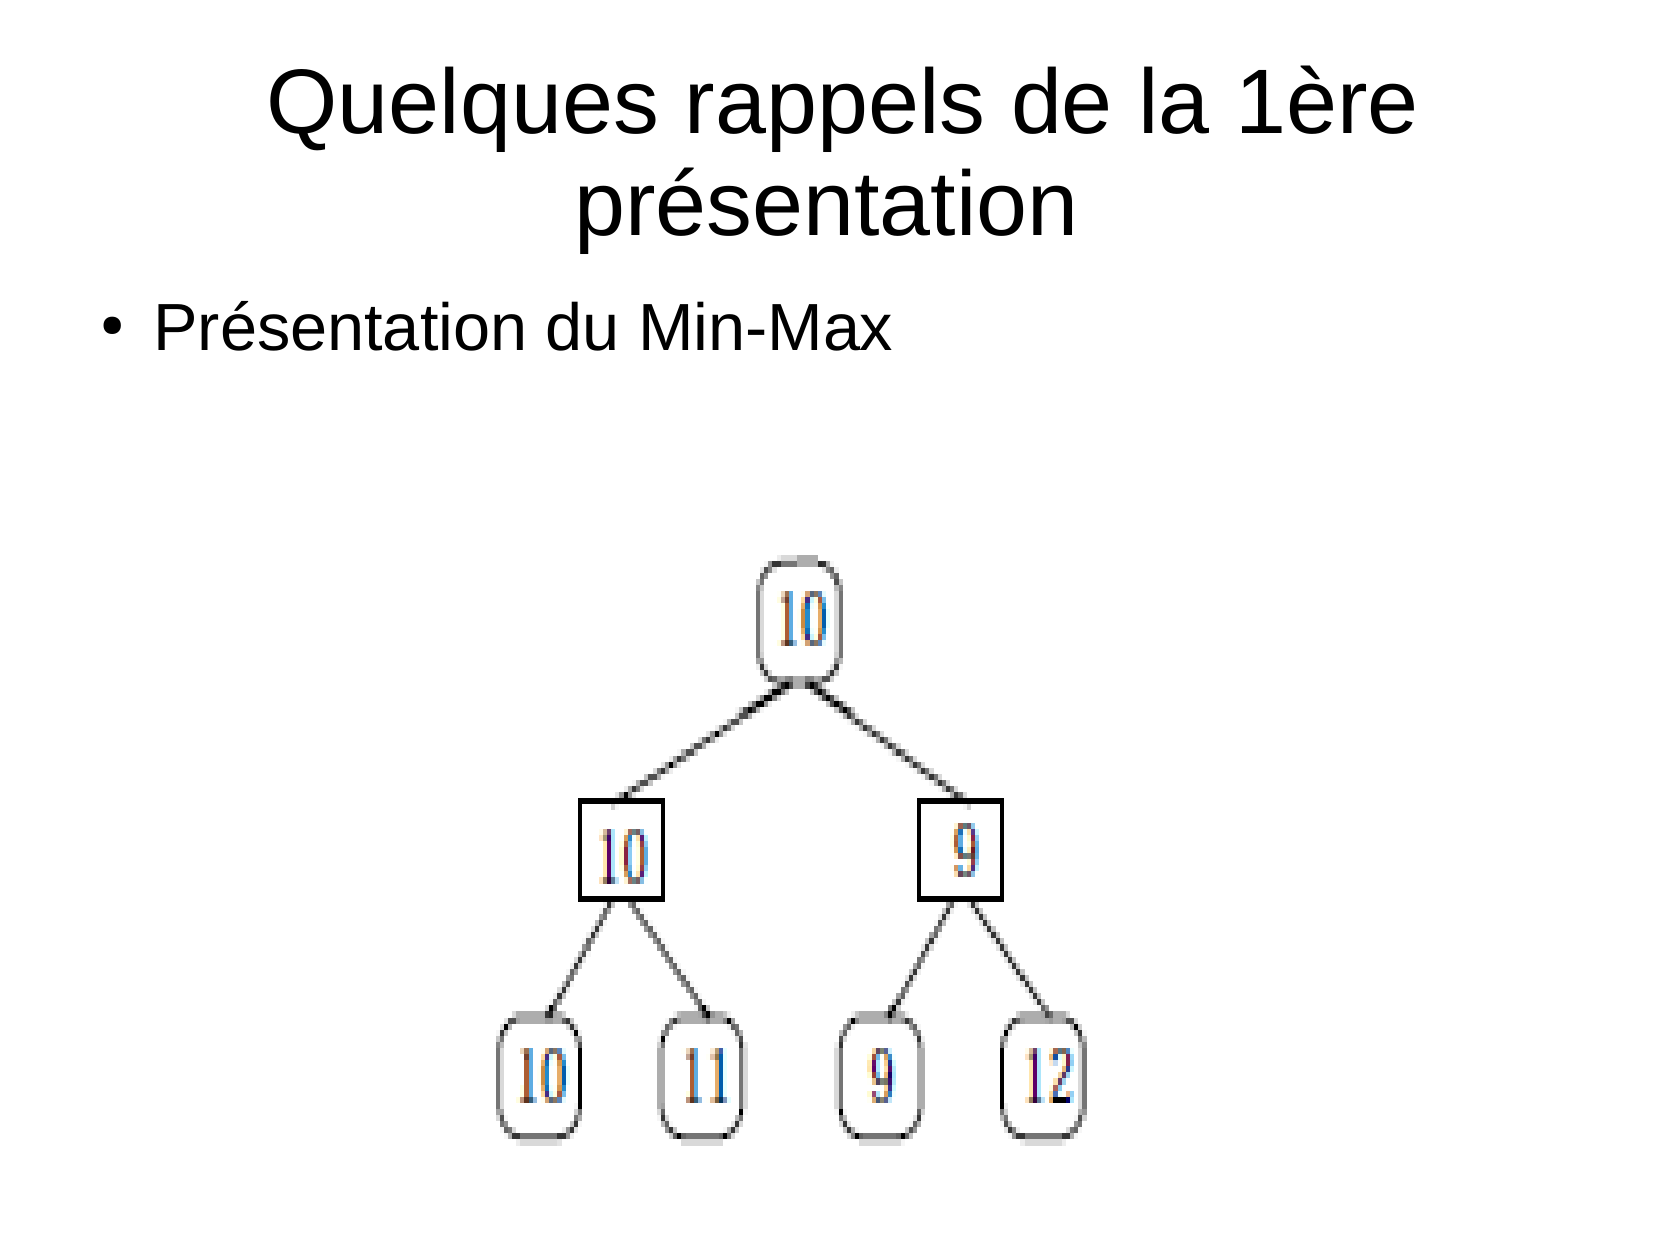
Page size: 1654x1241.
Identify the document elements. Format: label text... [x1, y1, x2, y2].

list Présentation du Min-Max [82, 290, 1571, 1109]
title Quelques rappels de la 1ère présentation [82, 49, 1571, 257]
picture [496, 555, 1087, 1146]
